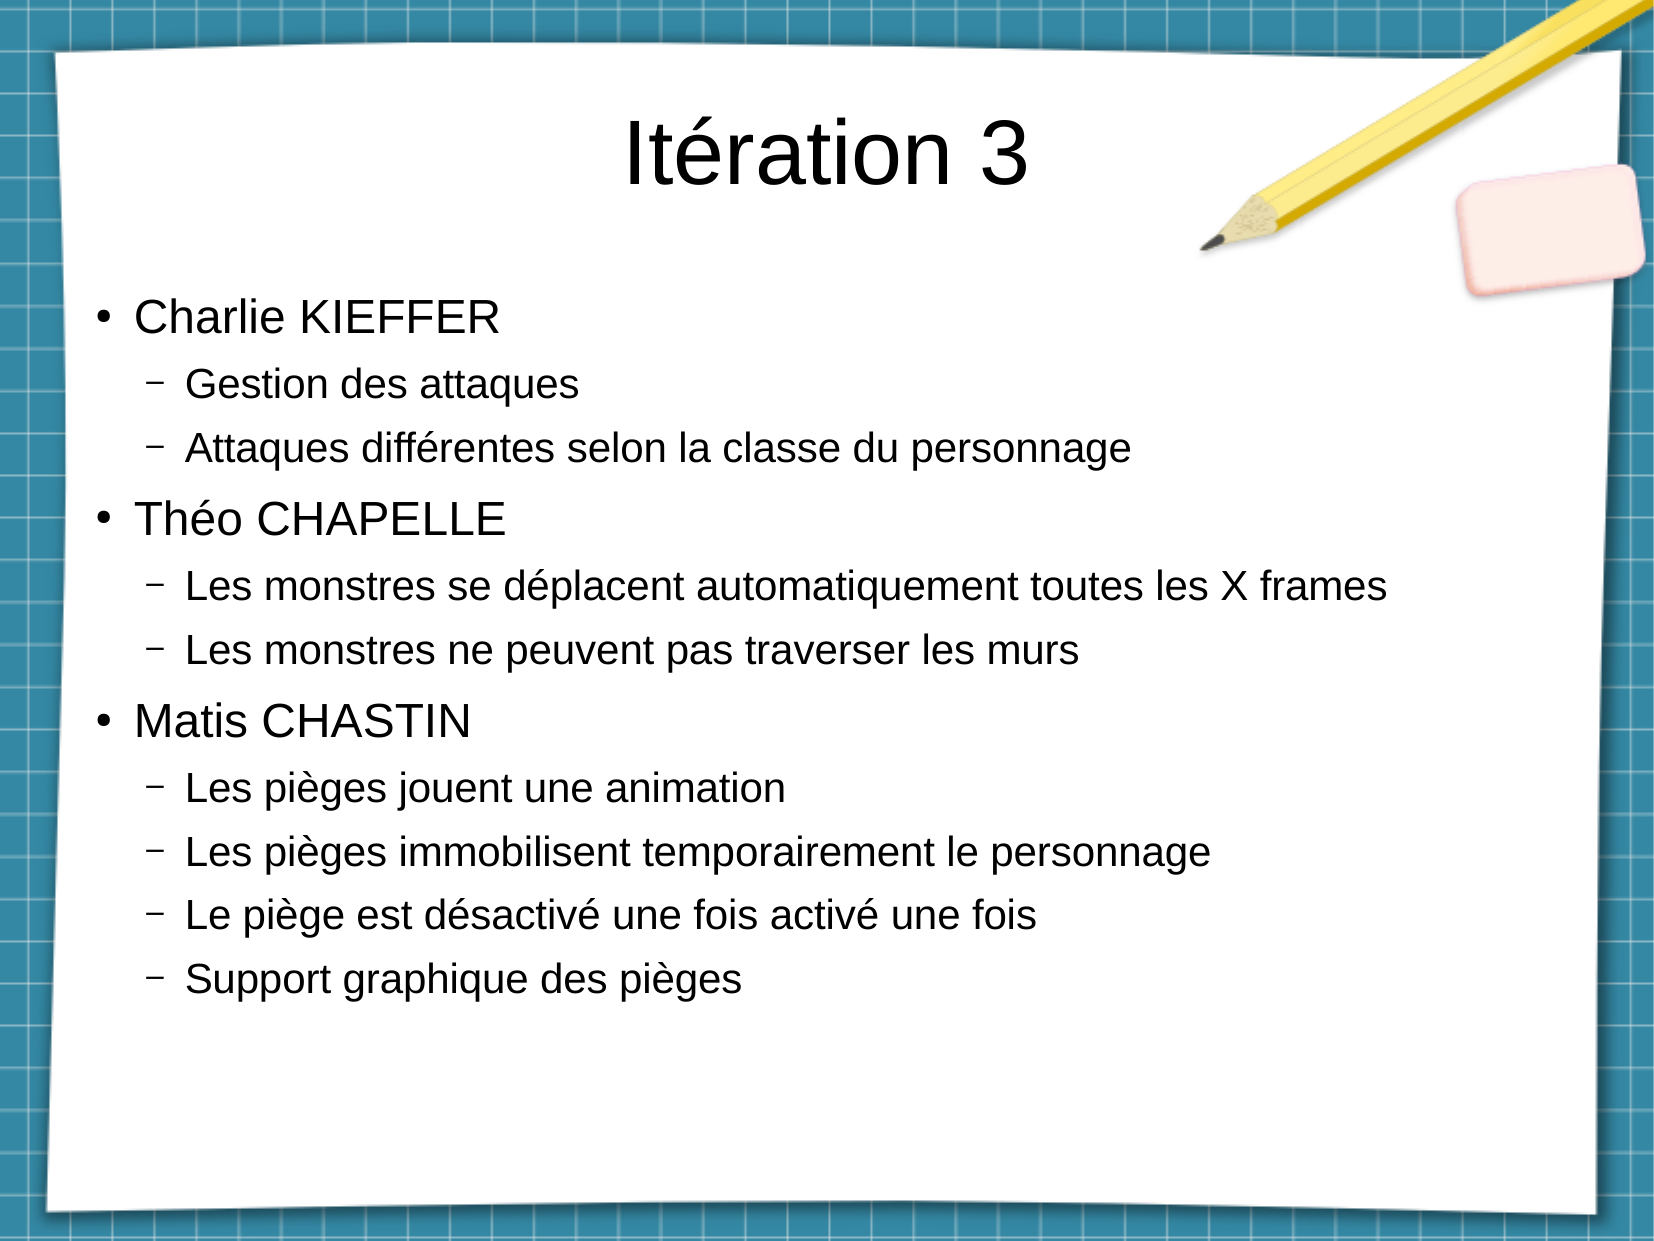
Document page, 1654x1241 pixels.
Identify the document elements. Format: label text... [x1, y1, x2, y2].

picture [0, 0, 1654, 1241]
list Charlie KIEFFER Gestion des attaques Attaques différentes selon la classe du personnage Théo CHAPELLE Les monstres se déplacent automatiquement toutes les X frames Les monstres ne peuvent pas traverser les murs Matis CHASTIN Les pièges jouent une animation Les pièges immobilisent temporairement le personnage Le piège est désactivé une fois activé une fois Support graphique des pièges [82, 290, 1571, 1010]
title Itération 3 [82, 49, 1571, 257]
